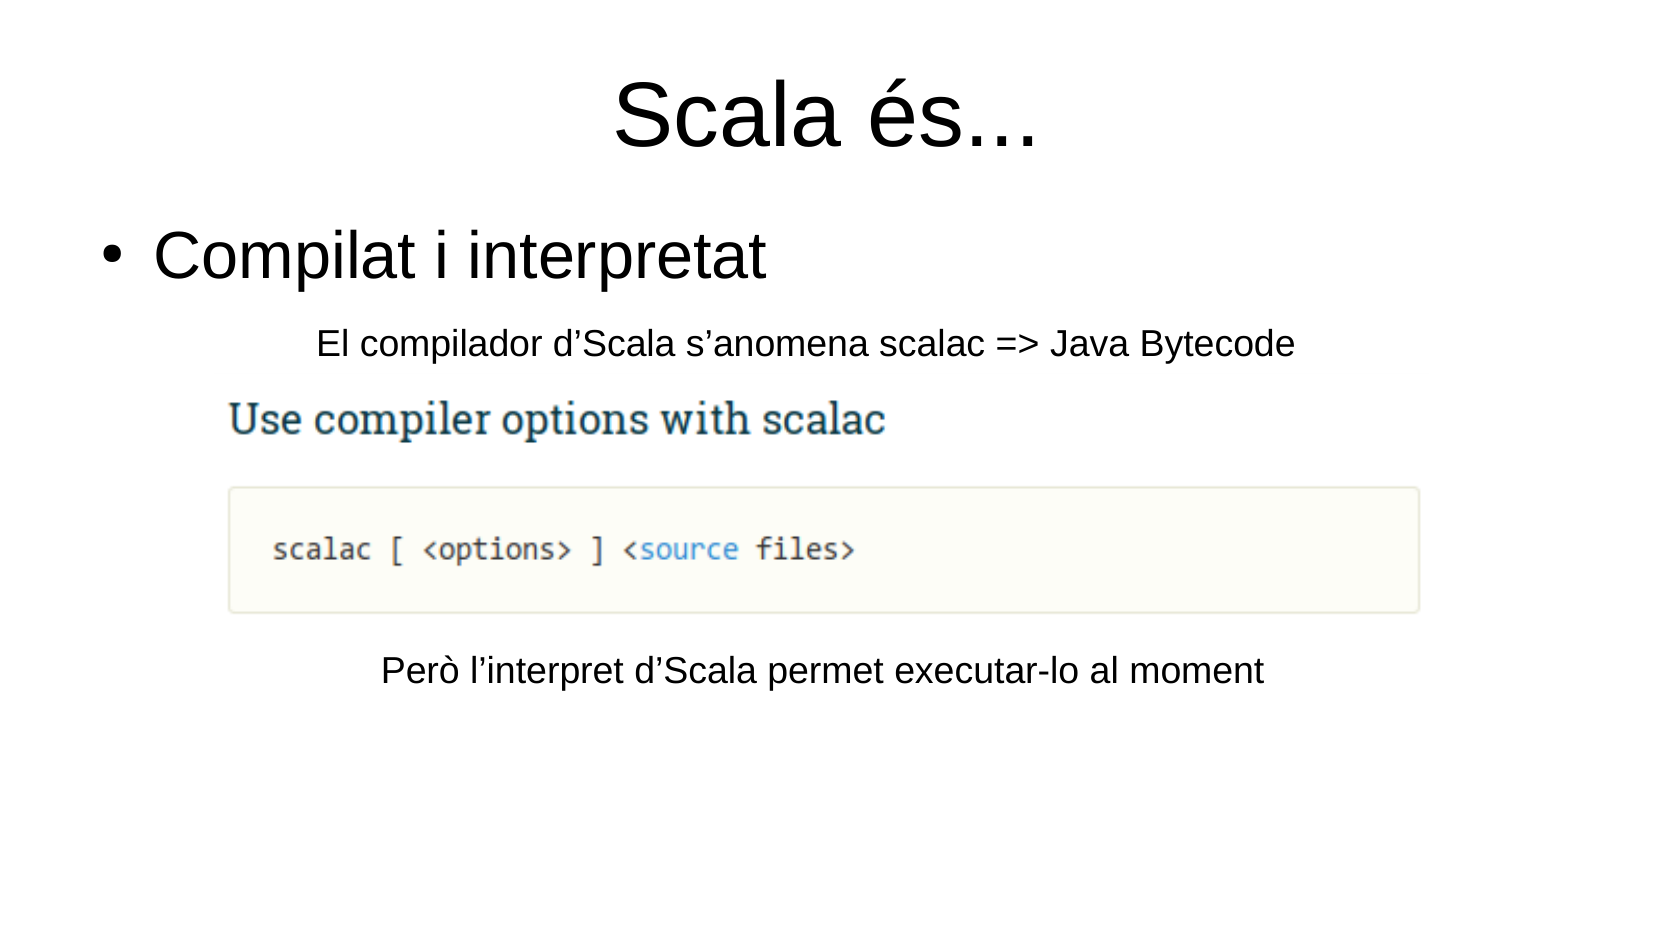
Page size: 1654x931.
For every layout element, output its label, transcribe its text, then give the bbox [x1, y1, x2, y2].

list Compilat i interpretat [82, 217, 1571, 758]
picture [214, 372, 1429, 654]
text_box El compilador d’Scala s’anomena scalac => Java Bytecode [301, 314, 1400, 372]
title Scala és... [82, 37, 1571, 193]
text_box Però l’interpret d’Scala permet executar-lo al moment [366, 641, 1359, 741]
